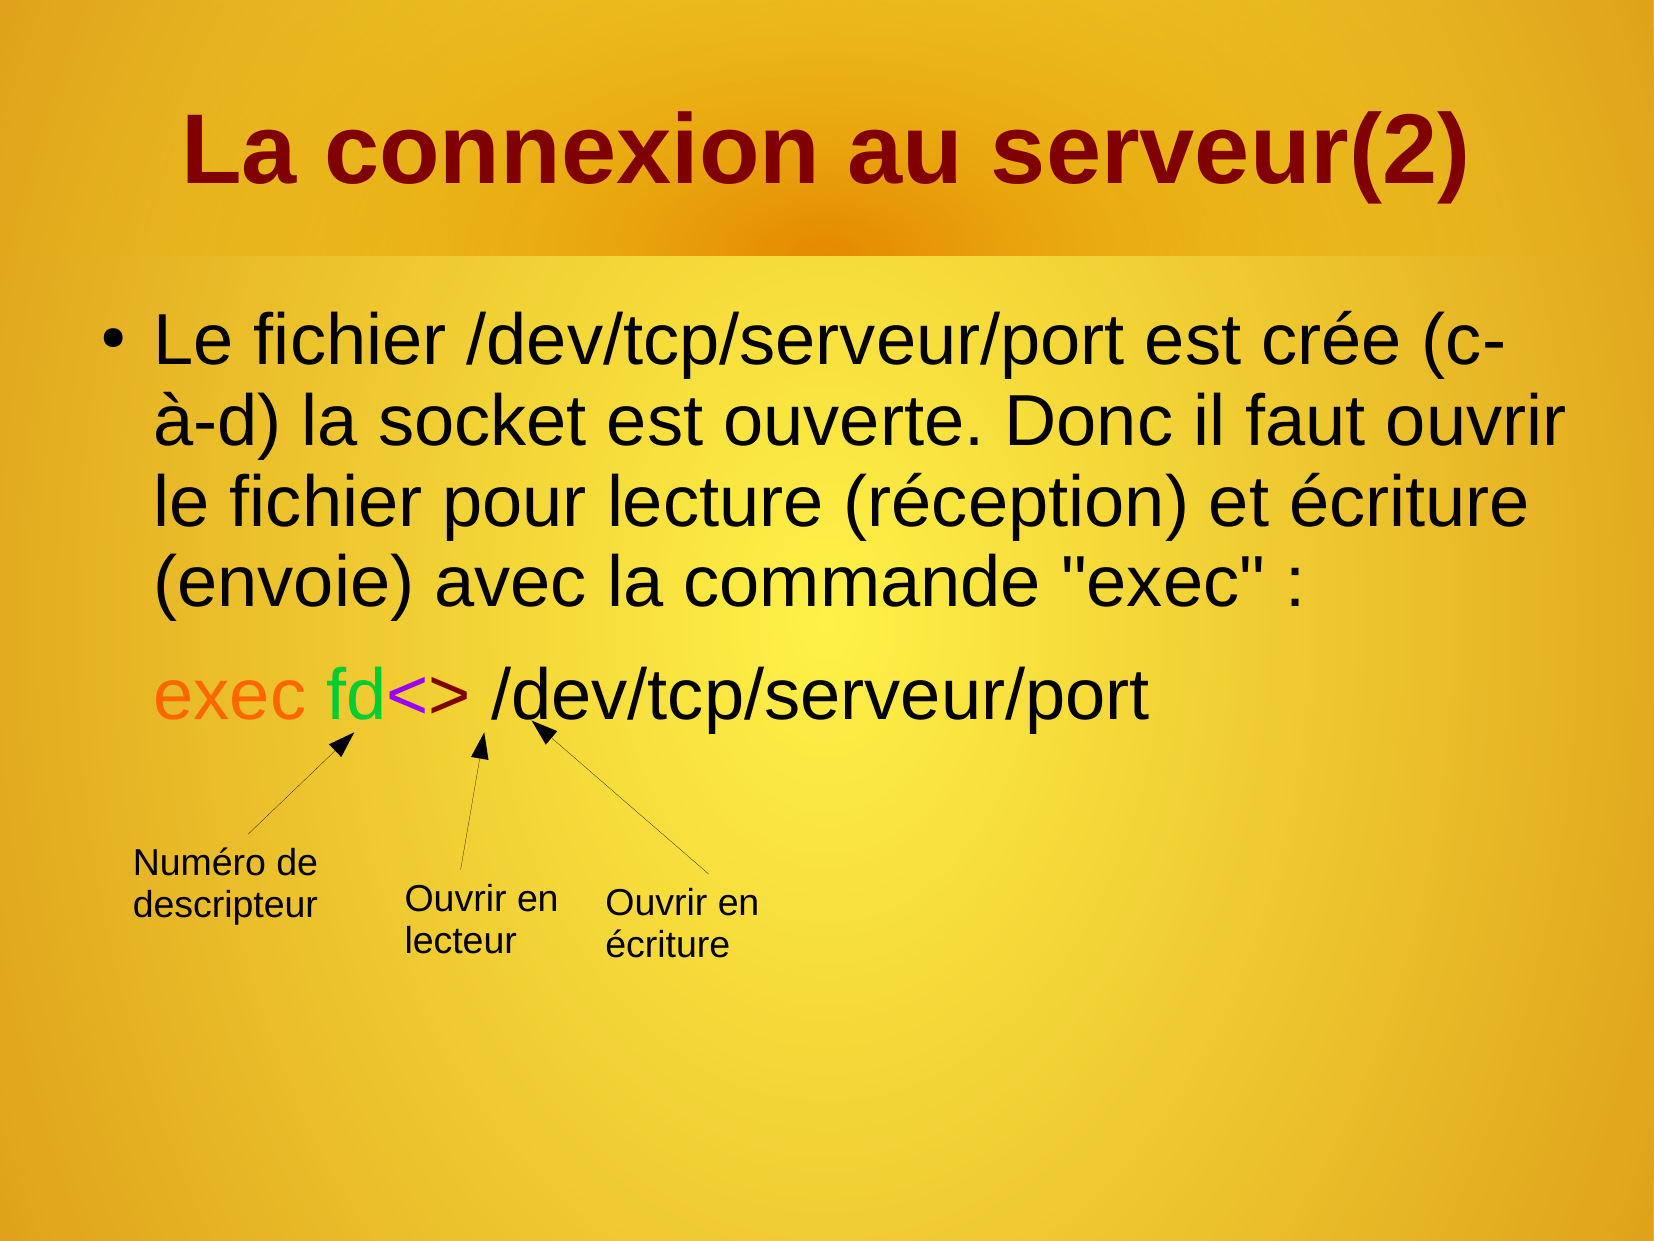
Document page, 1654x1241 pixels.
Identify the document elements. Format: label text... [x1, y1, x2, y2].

text_box Numéro de descripteur [118, 834, 355, 934]
text_box Ouvrir en écriture [590, 874, 827, 973]
title La connexion au serveur(2) [82, 47, 1571, 252]
list Le fichier /dev/tcp/serveur/port est crée (c-à-d) la socket est ouverte. Donc il faut ouvrir le fichier pour lecture (réception) et écriture (envoie) avec la commande "exec" : exec fd<> /dev/tcp/serveur/port [82, 299, 1571, 1019]
text_box Ouvrir en lecteur [389, 869, 626, 969]
